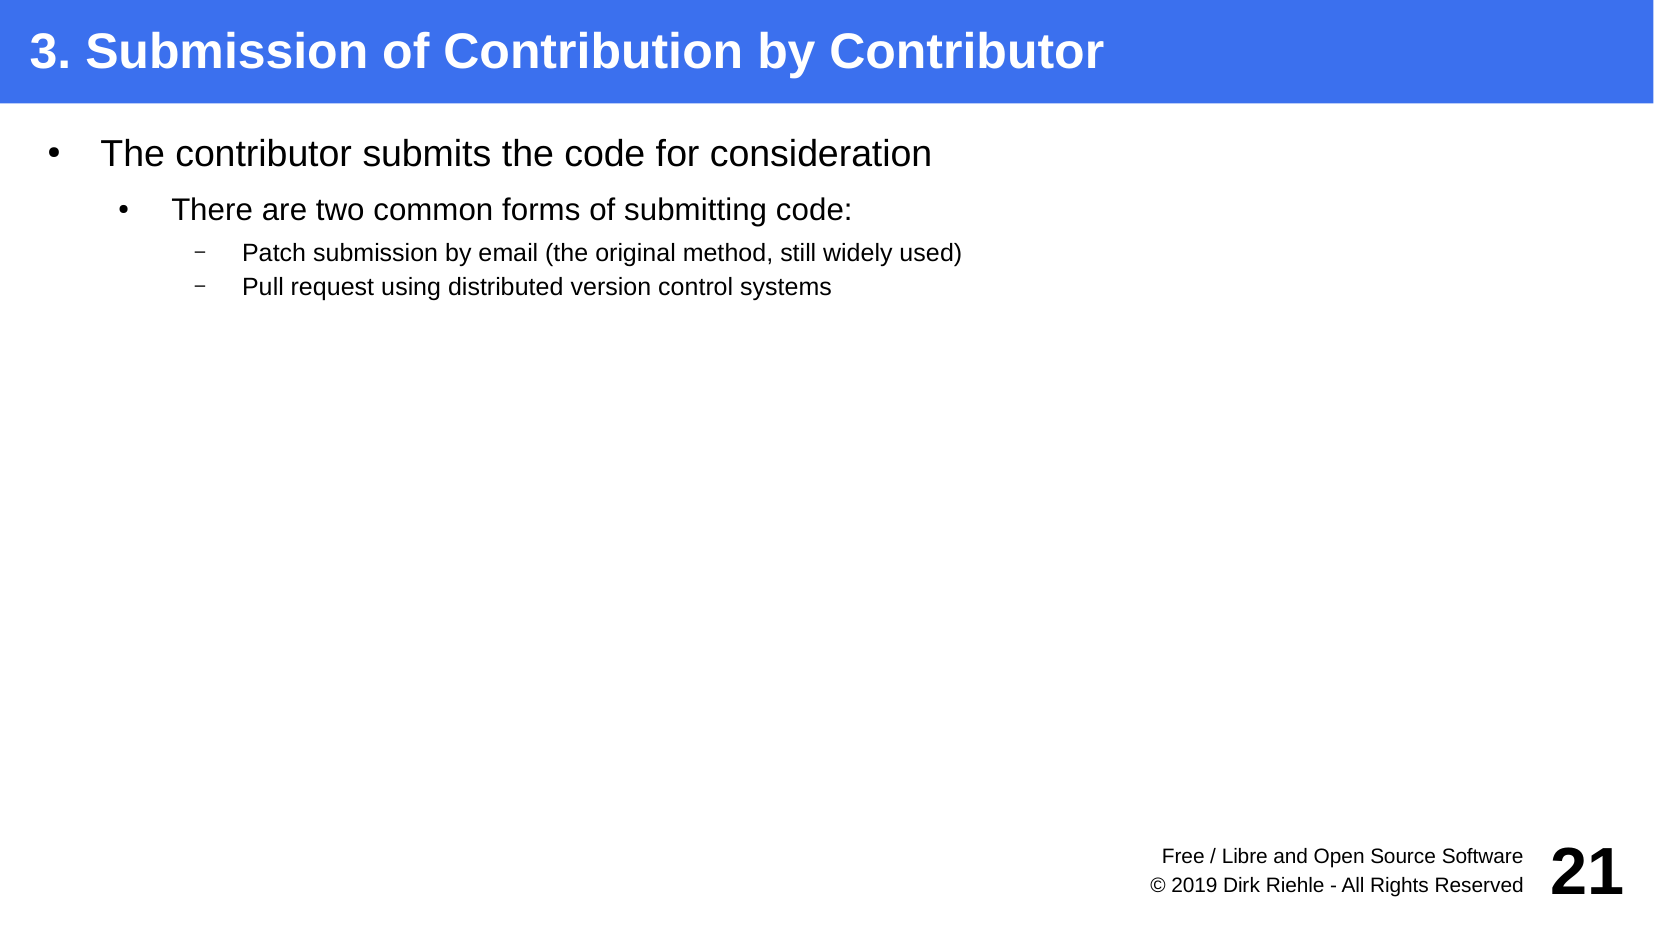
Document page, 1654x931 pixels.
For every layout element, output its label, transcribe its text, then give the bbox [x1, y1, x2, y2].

title 3. Submission of Contribution by Contributor [0, 0, 1654, 104]
list The contributor submits the code for consideration There are two common forms of submitting code: Patch submission by email (the original method, still widely used) Pull request using distributed version control systems [29, 132, 1625, 813]
